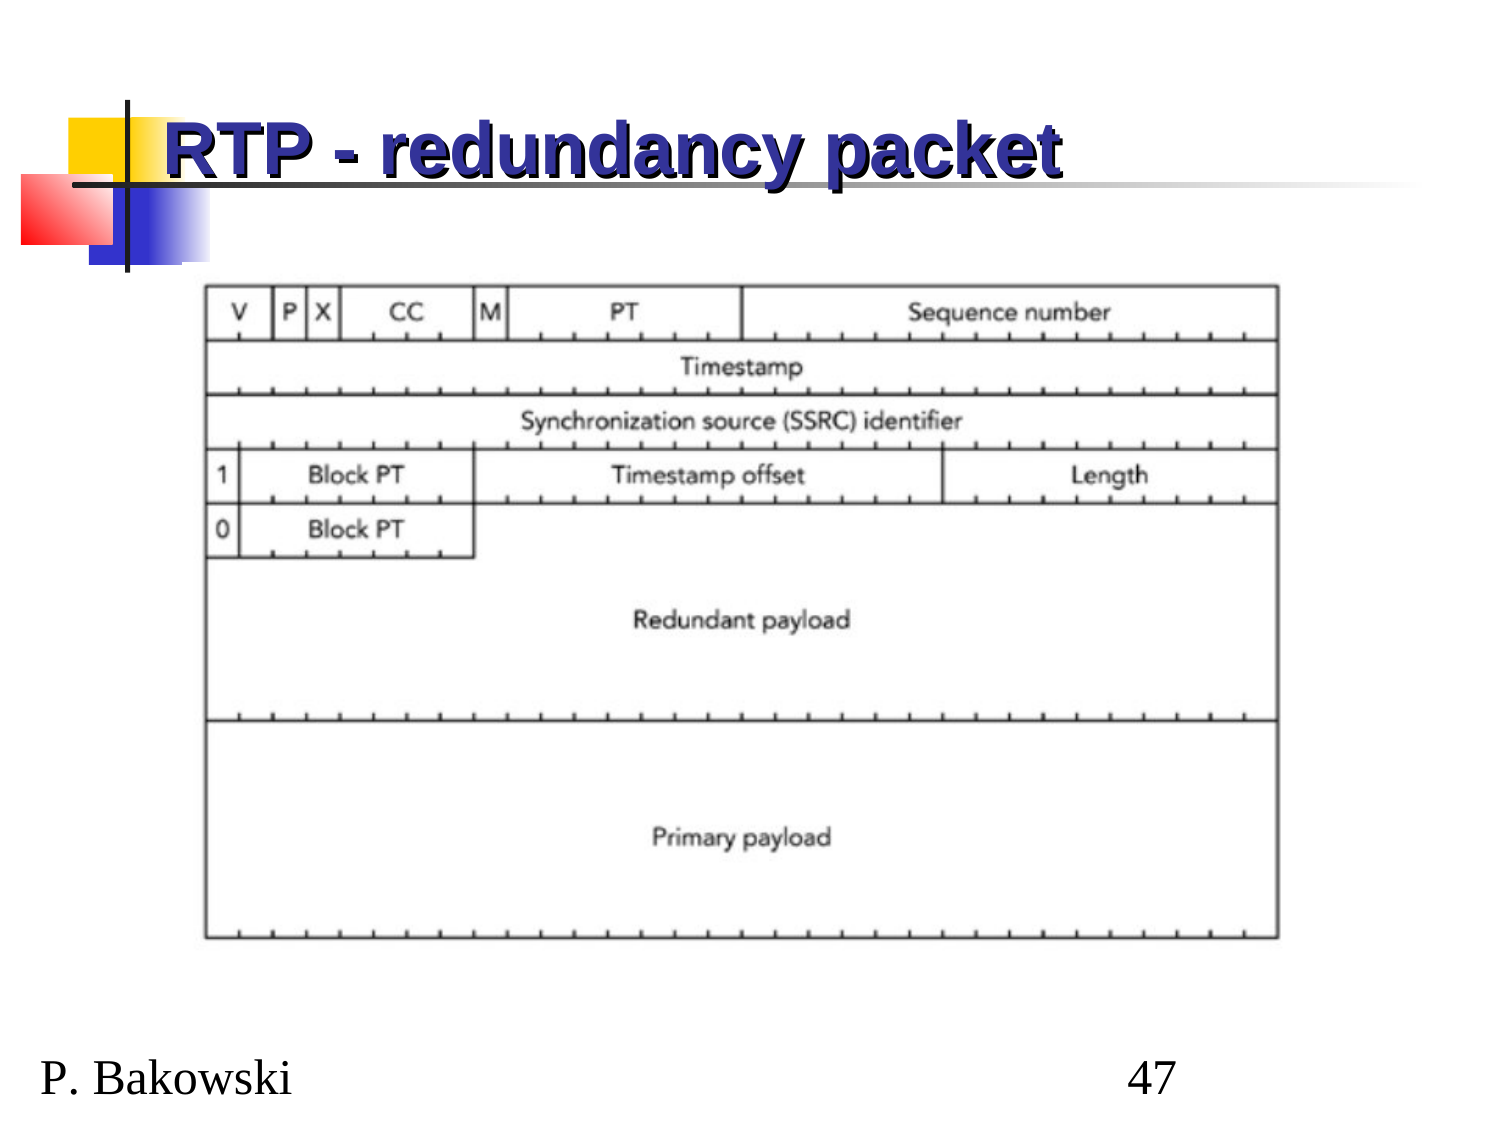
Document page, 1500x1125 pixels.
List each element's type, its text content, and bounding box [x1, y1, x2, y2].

picture [182, 262, 1323, 969]
title RTP - redundancy packet [147, 92, 1500, 213]
